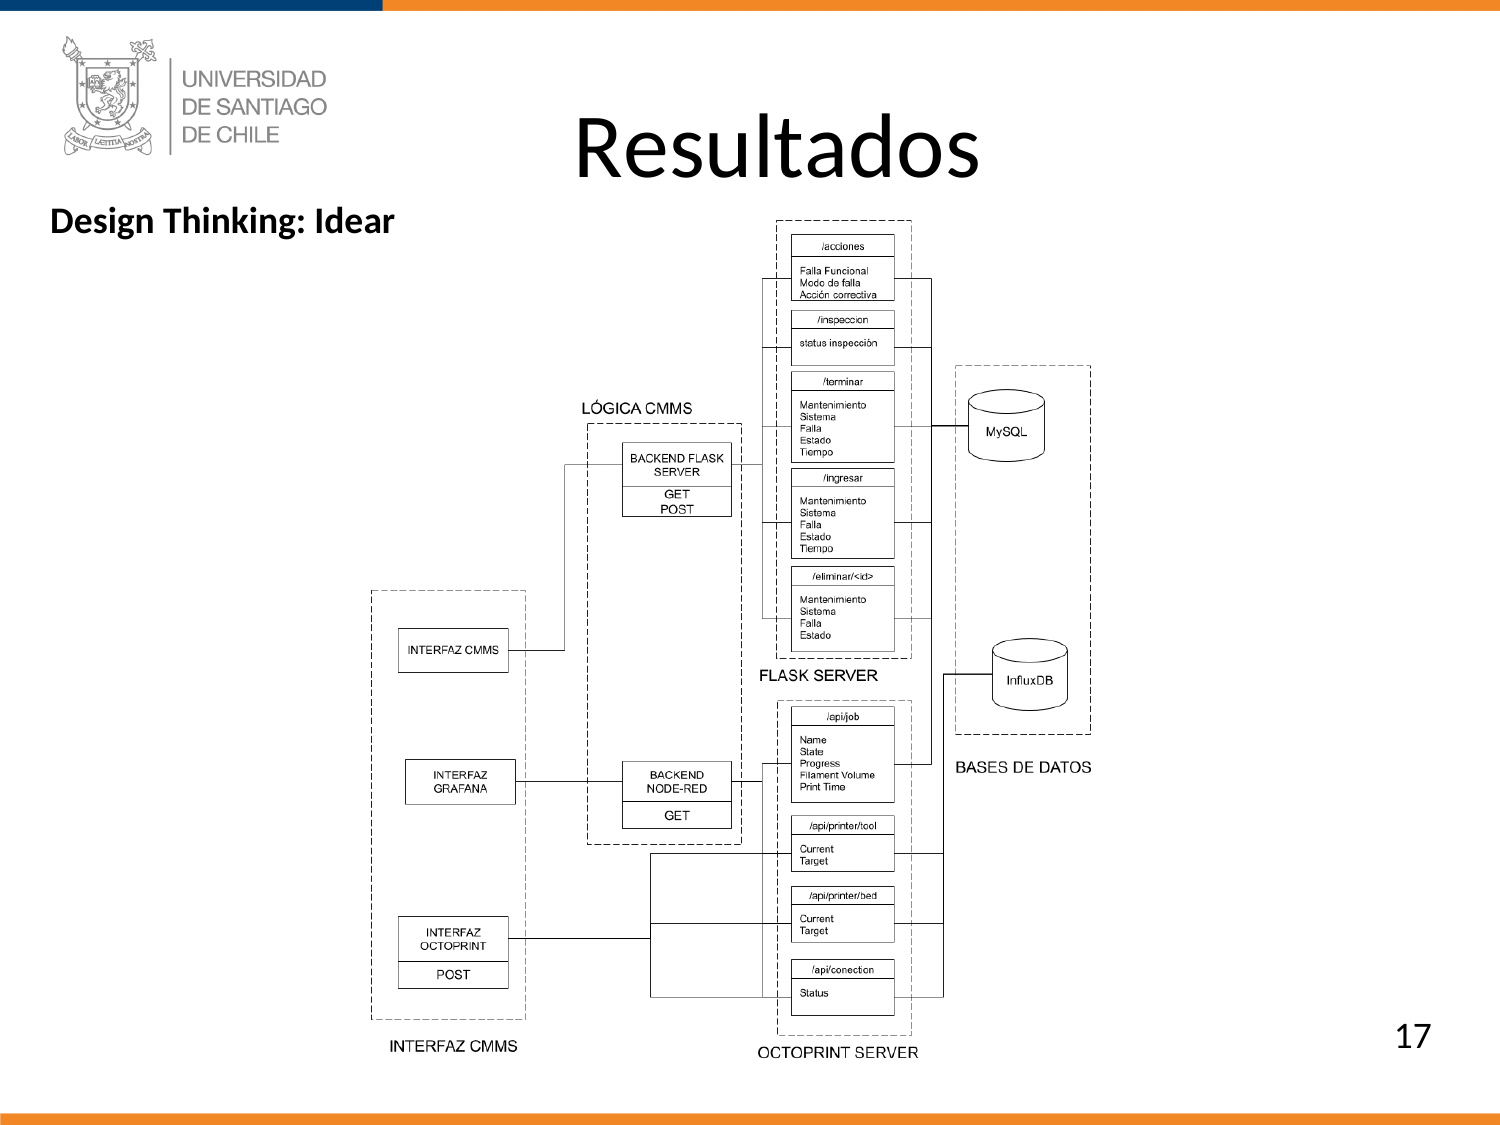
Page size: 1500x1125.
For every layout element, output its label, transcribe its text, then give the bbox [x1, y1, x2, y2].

picture [0, 0, 1500, 1125]
text_box <número> [1379, 1003, 1500, 1064]
title Resultados [102, 47, 1453, 235]
text_box Design Thinking: Idear [35, 188, 730, 339]
